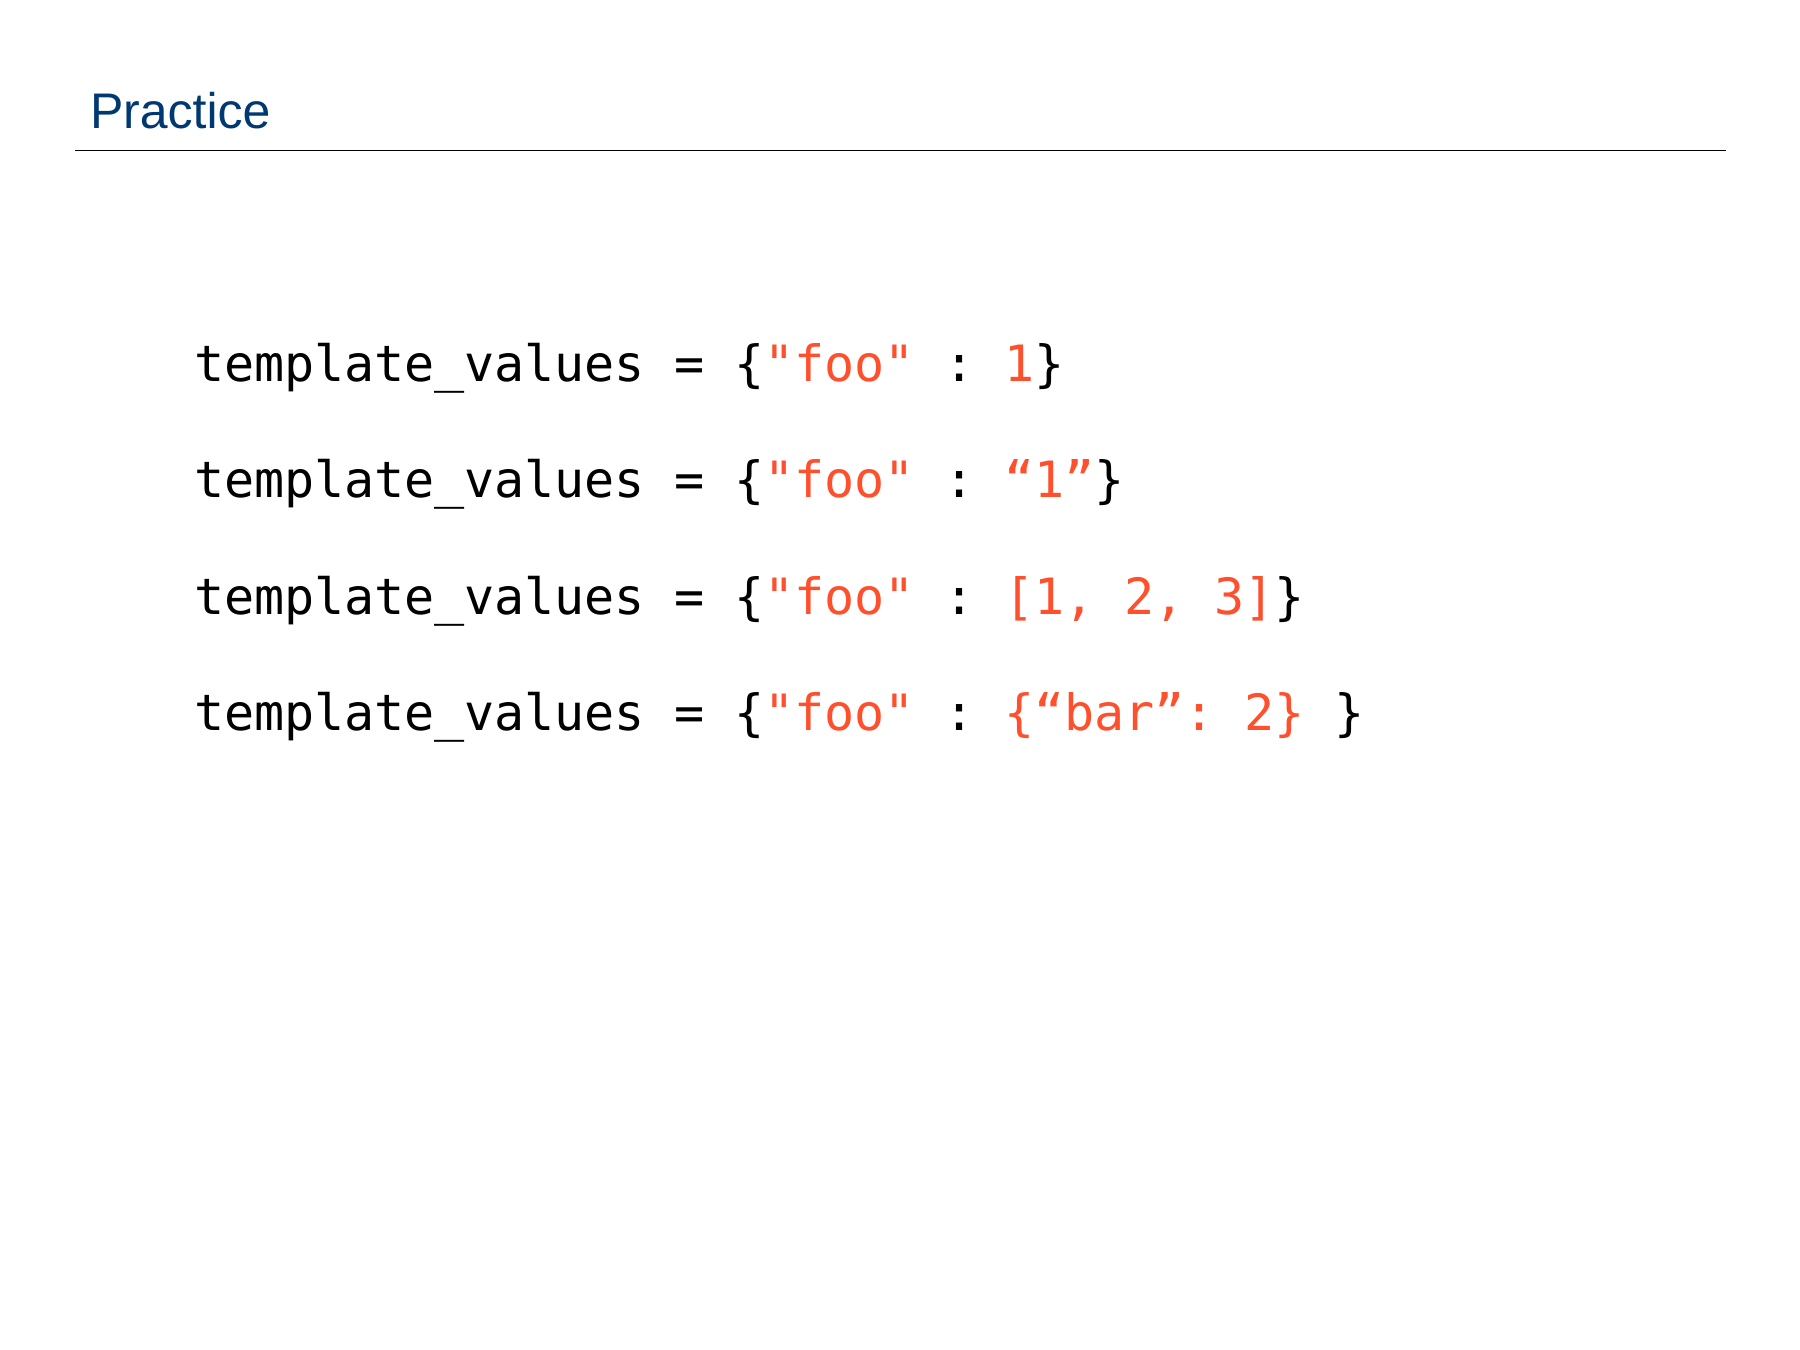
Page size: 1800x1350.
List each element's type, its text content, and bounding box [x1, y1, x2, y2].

title Practice [90, 38, 1710, 147]
text_box template_values = {"foo" : 1} template_values = {"foo" : “1”} template_values = {"foo" : [1, 2, 3]} template_values = {"foo" : {“bar”: 2} } [179, 269, 1800, 867]
